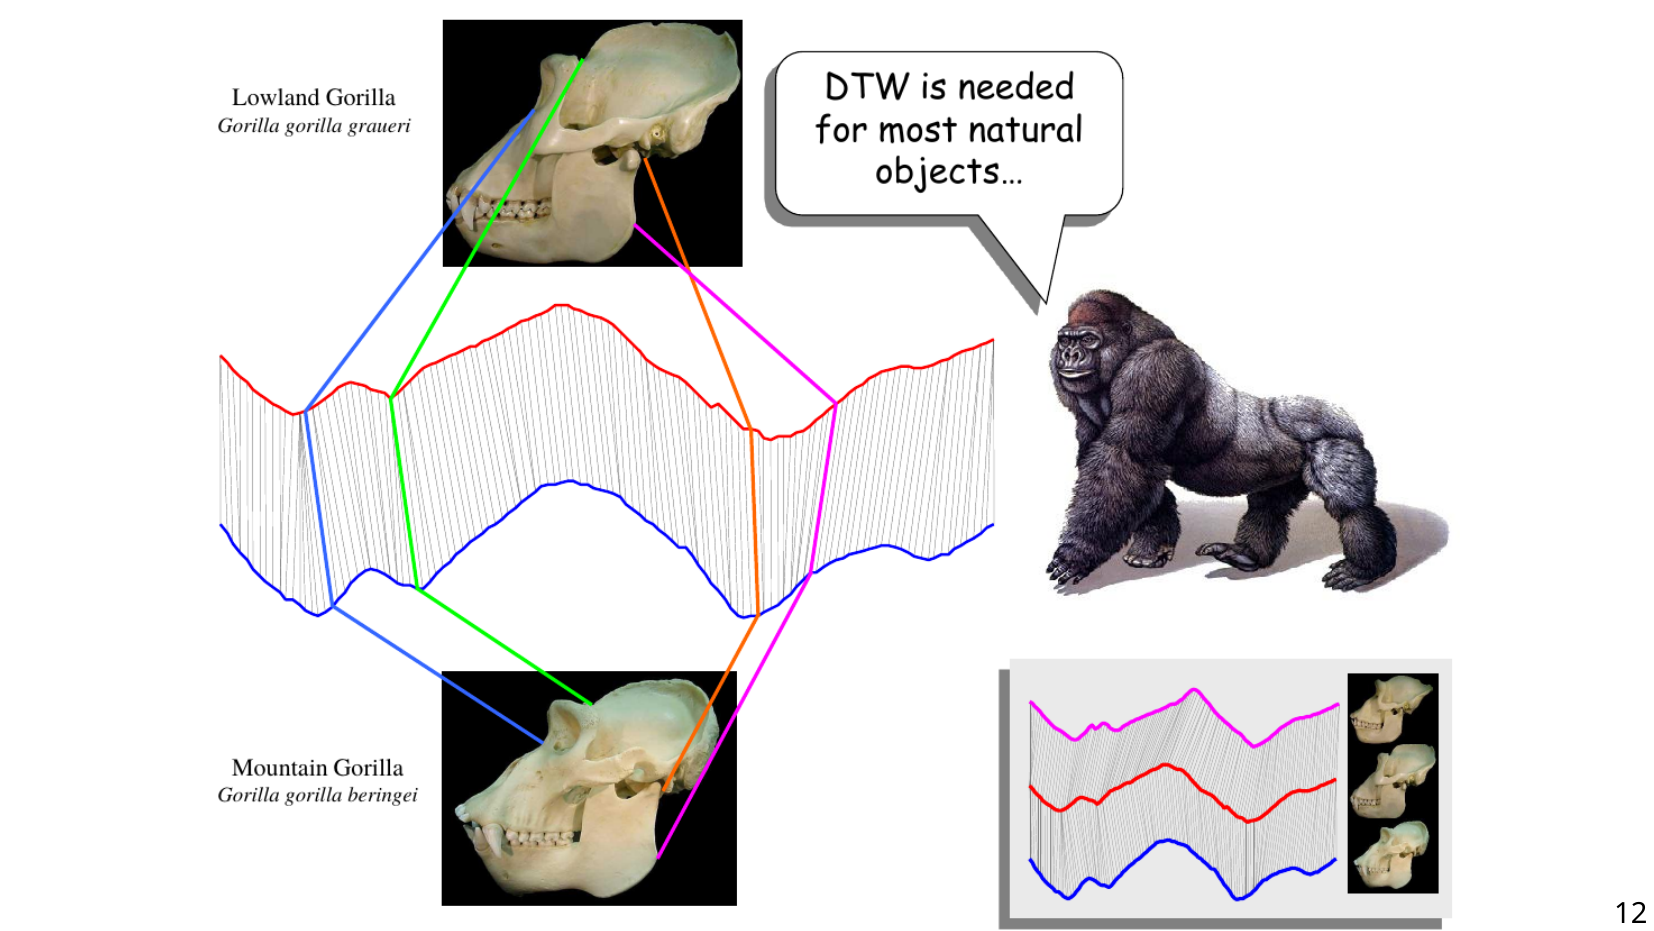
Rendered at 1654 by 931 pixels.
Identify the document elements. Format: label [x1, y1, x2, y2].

picture [206, 3, 1460, 931]
